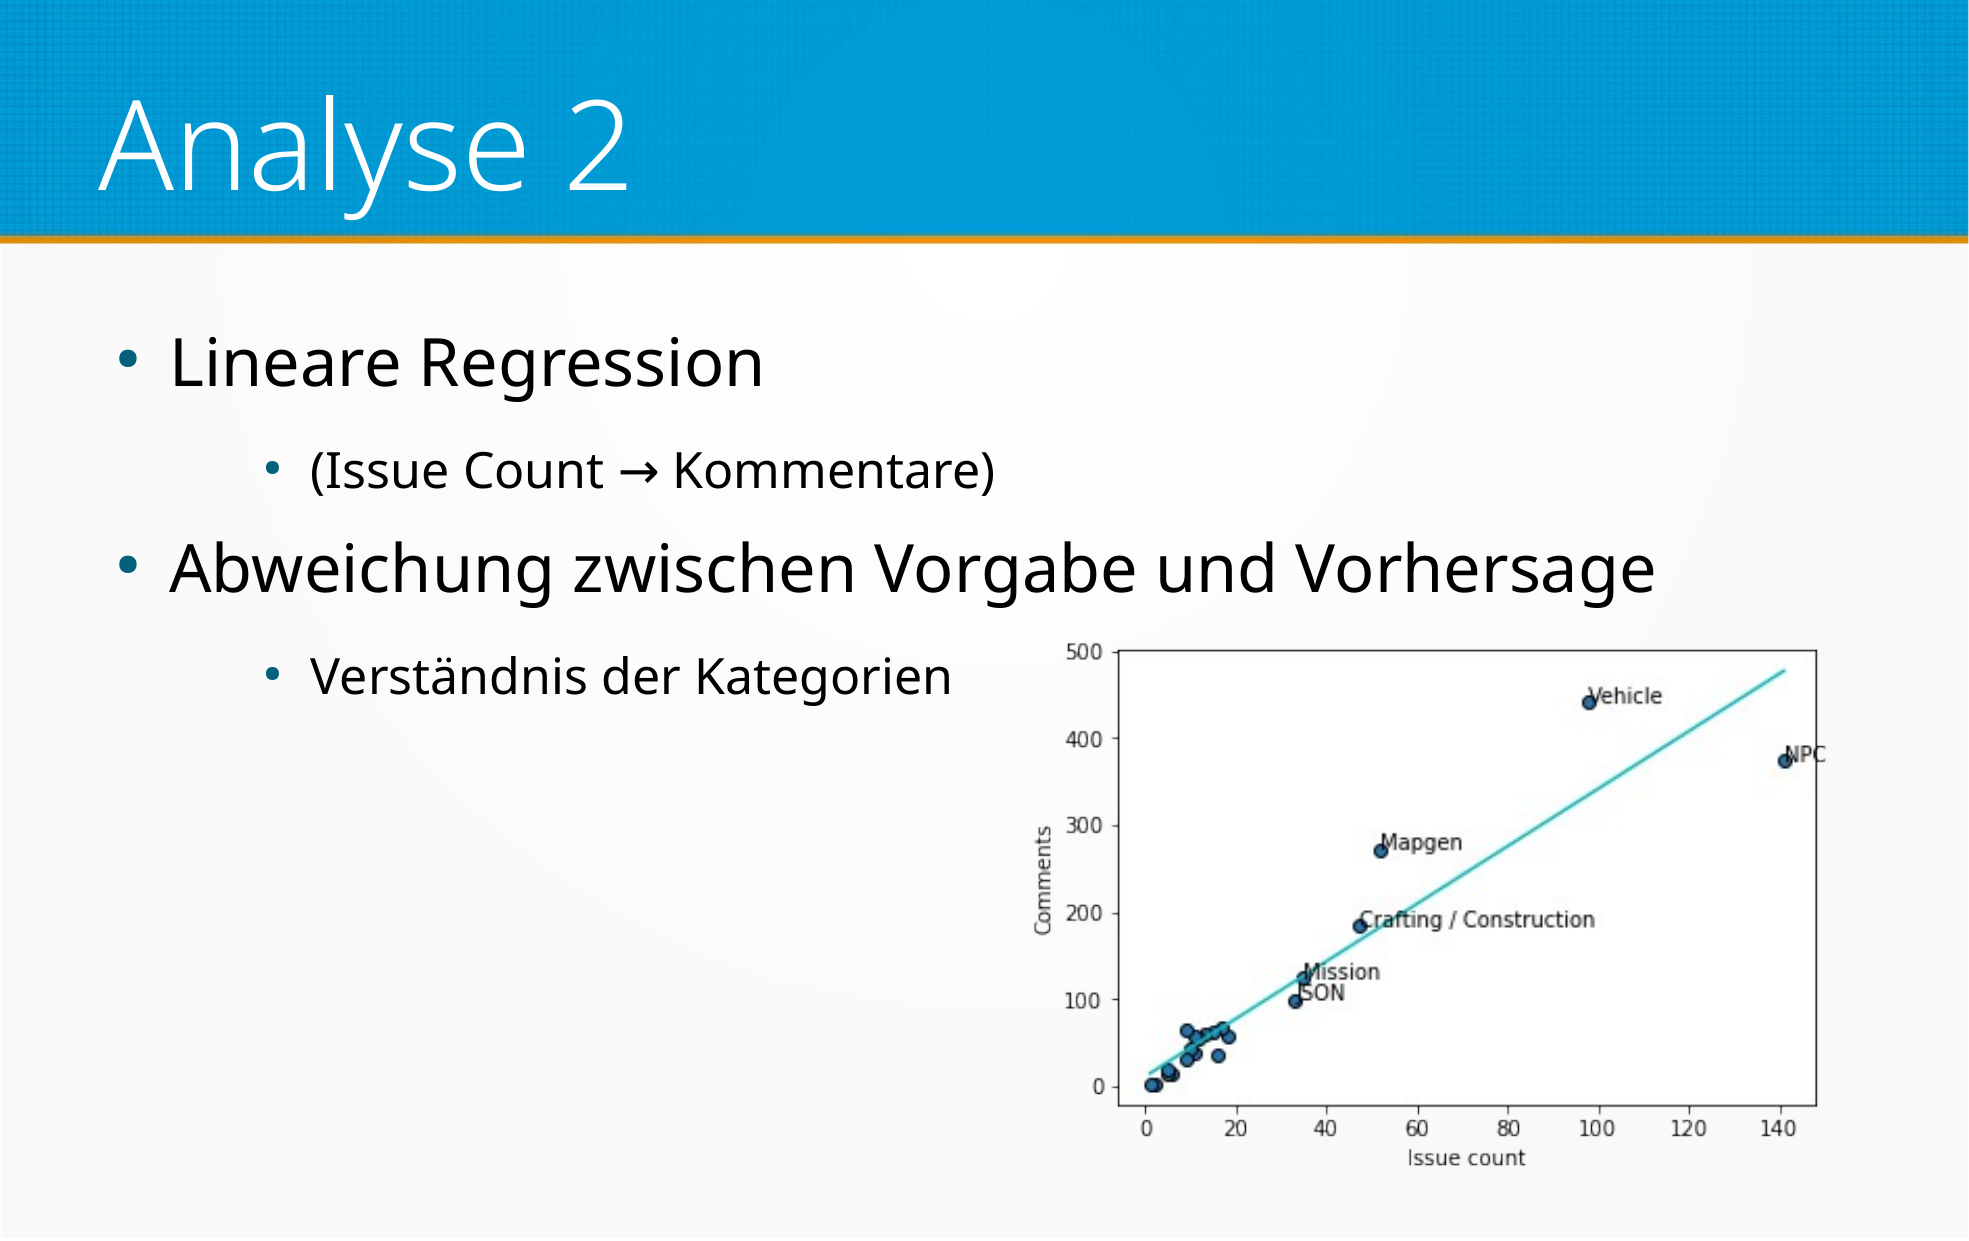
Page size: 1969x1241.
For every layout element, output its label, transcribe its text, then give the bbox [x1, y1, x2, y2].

picture [0, 233, 1969, 1241]
title Analyse 2 [98, 19, 1870, 227]
list Lineare Regression (Issue Count → Kommentare) Abweichung zwischen Vorgabe und Vorhersage Verständnis der Kategorien [98, 315, 1861, 1081]
